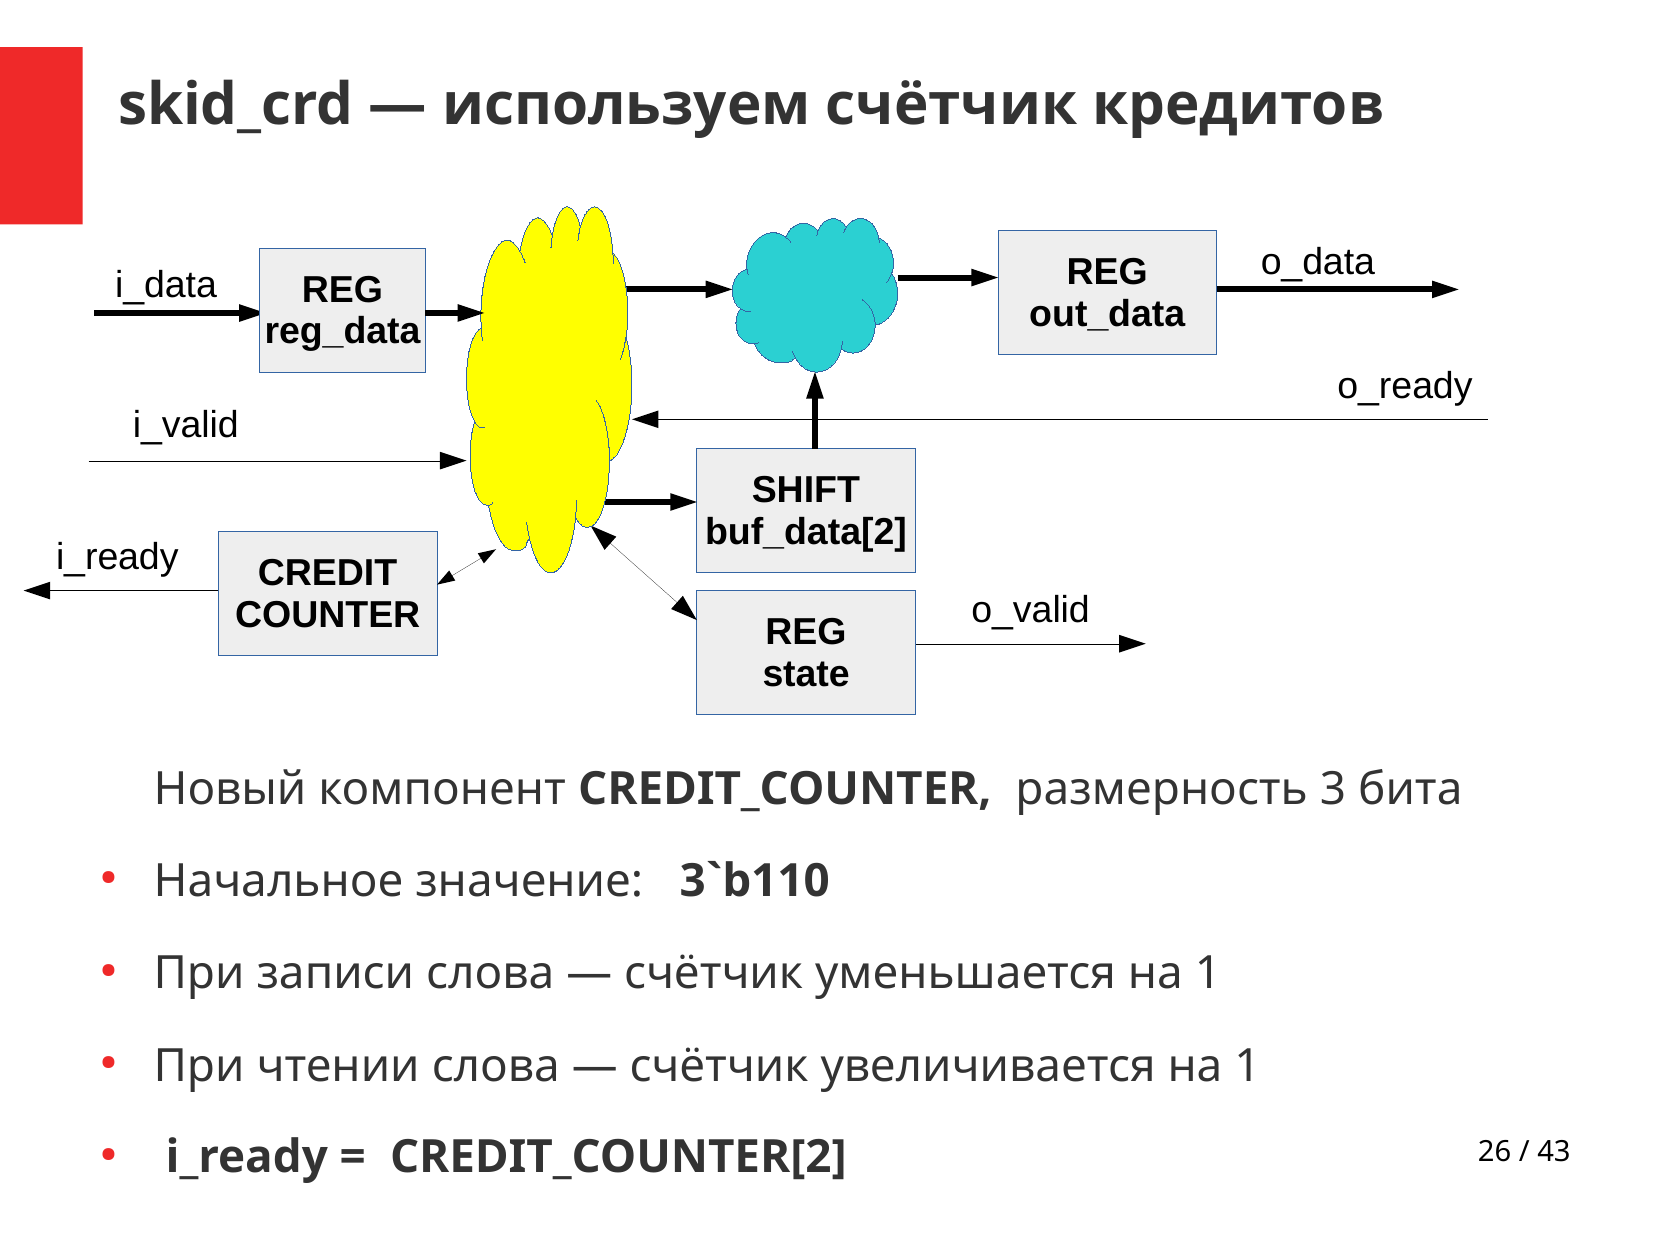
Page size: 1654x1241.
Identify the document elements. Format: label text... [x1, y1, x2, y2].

text_box [466, 206, 632, 573]
text_box i_ready [41, 528, 207, 626]
text_box i_valid [118, 395, 266, 455]
text_box SHIFT buf_data[2] [696, 448, 916, 573]
text_box CREDIT COUNTER [218, 531, 438, 656]
text_box REG out_data [998, 230, 1217, 355]
text_box i_data [100, 256, 243, 313]
text_box o_ready [1322, 356, 1489, 455]
text_box o_valid [956, 581, 1140, 680]
text_box o_data [1246, 232, 1441, 302]
list Новый компонент CREDIT_COUNTER, размерность 3 бита Начальное значение: 3`b110 При записи слова — счётчик уменьшается на 1 При чтении слова — счётчик увеличивается на 1 i_ready = CREDIT_COUNTER[2] [82, 755, 1630, 1158]
text_box REG state [696, 590, 916, 715]
title skid_crd — используем счётчик кредитов [118, 22, 1571, 181]
text_box [732, 218, 898, 373]
text_box REG reg_data [259, 248, 426, 373]
